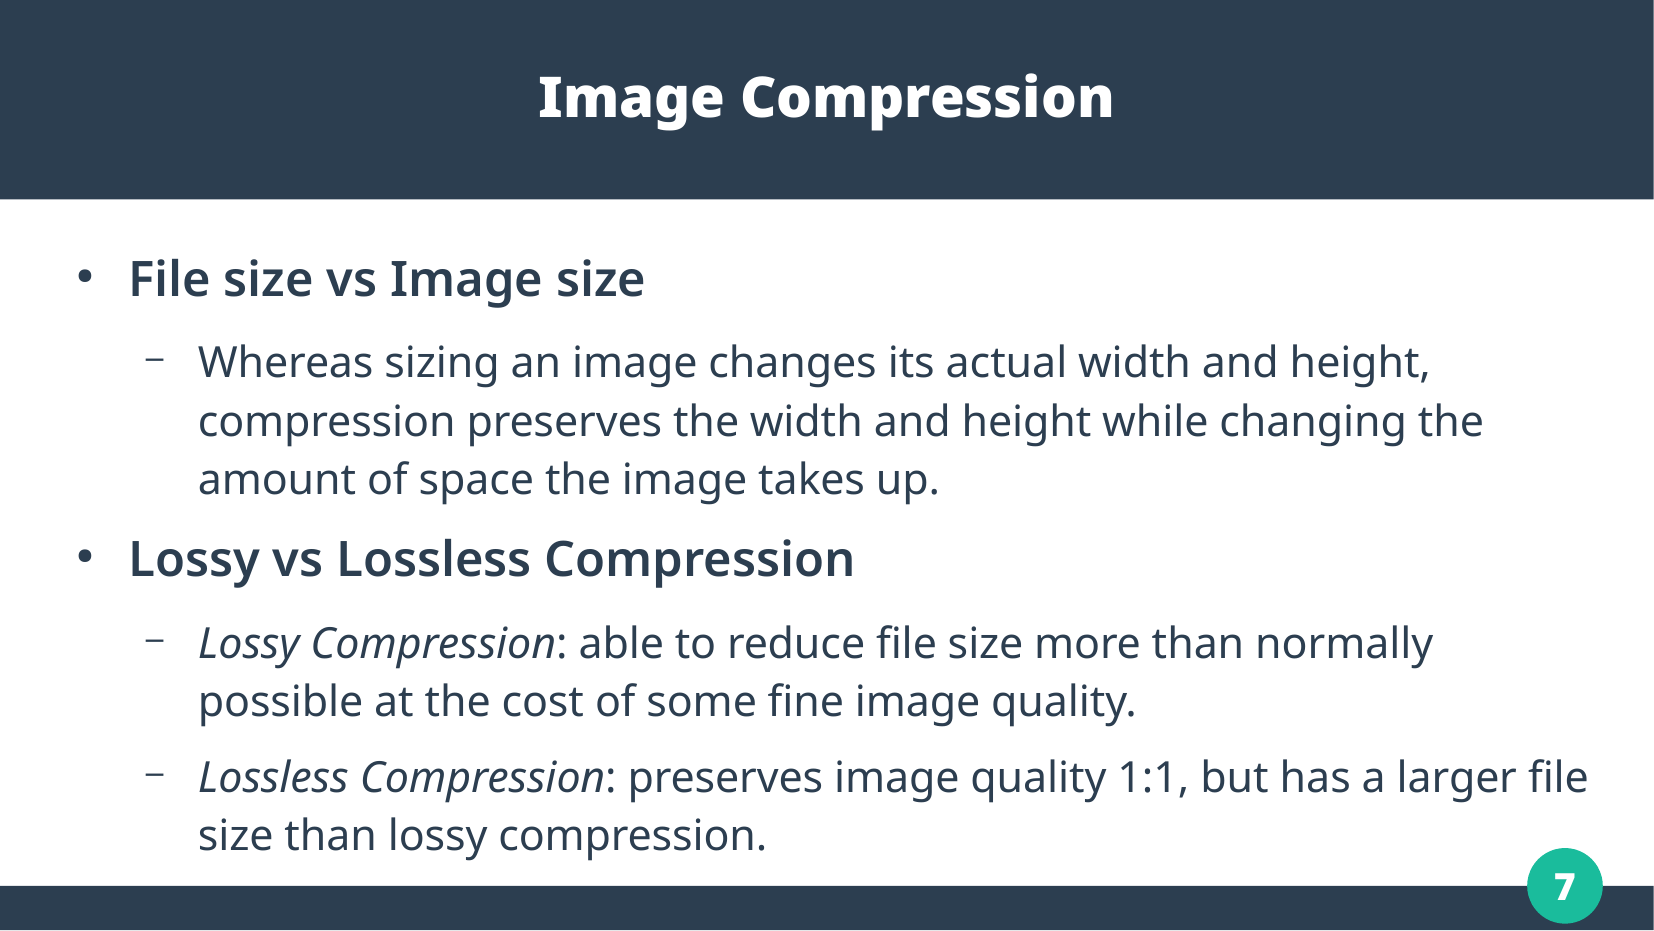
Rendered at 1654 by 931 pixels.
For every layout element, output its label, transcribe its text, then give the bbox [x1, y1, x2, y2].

title Image Compression [59, 37, 1595, 155]
list File size vs Image size Whereas sizing an image changes its actual width and height, compression preserves the width and height while changing the amount of space the image takes up. Lossy vs Lossless Compression Lossy Compression: able to reduce file size more than normally possible at the cost of some fine image quality. Lossless Compression: preserves image quality 1:1, but has a larger file size than lossy compression. [59, 243, 1595, 864]
